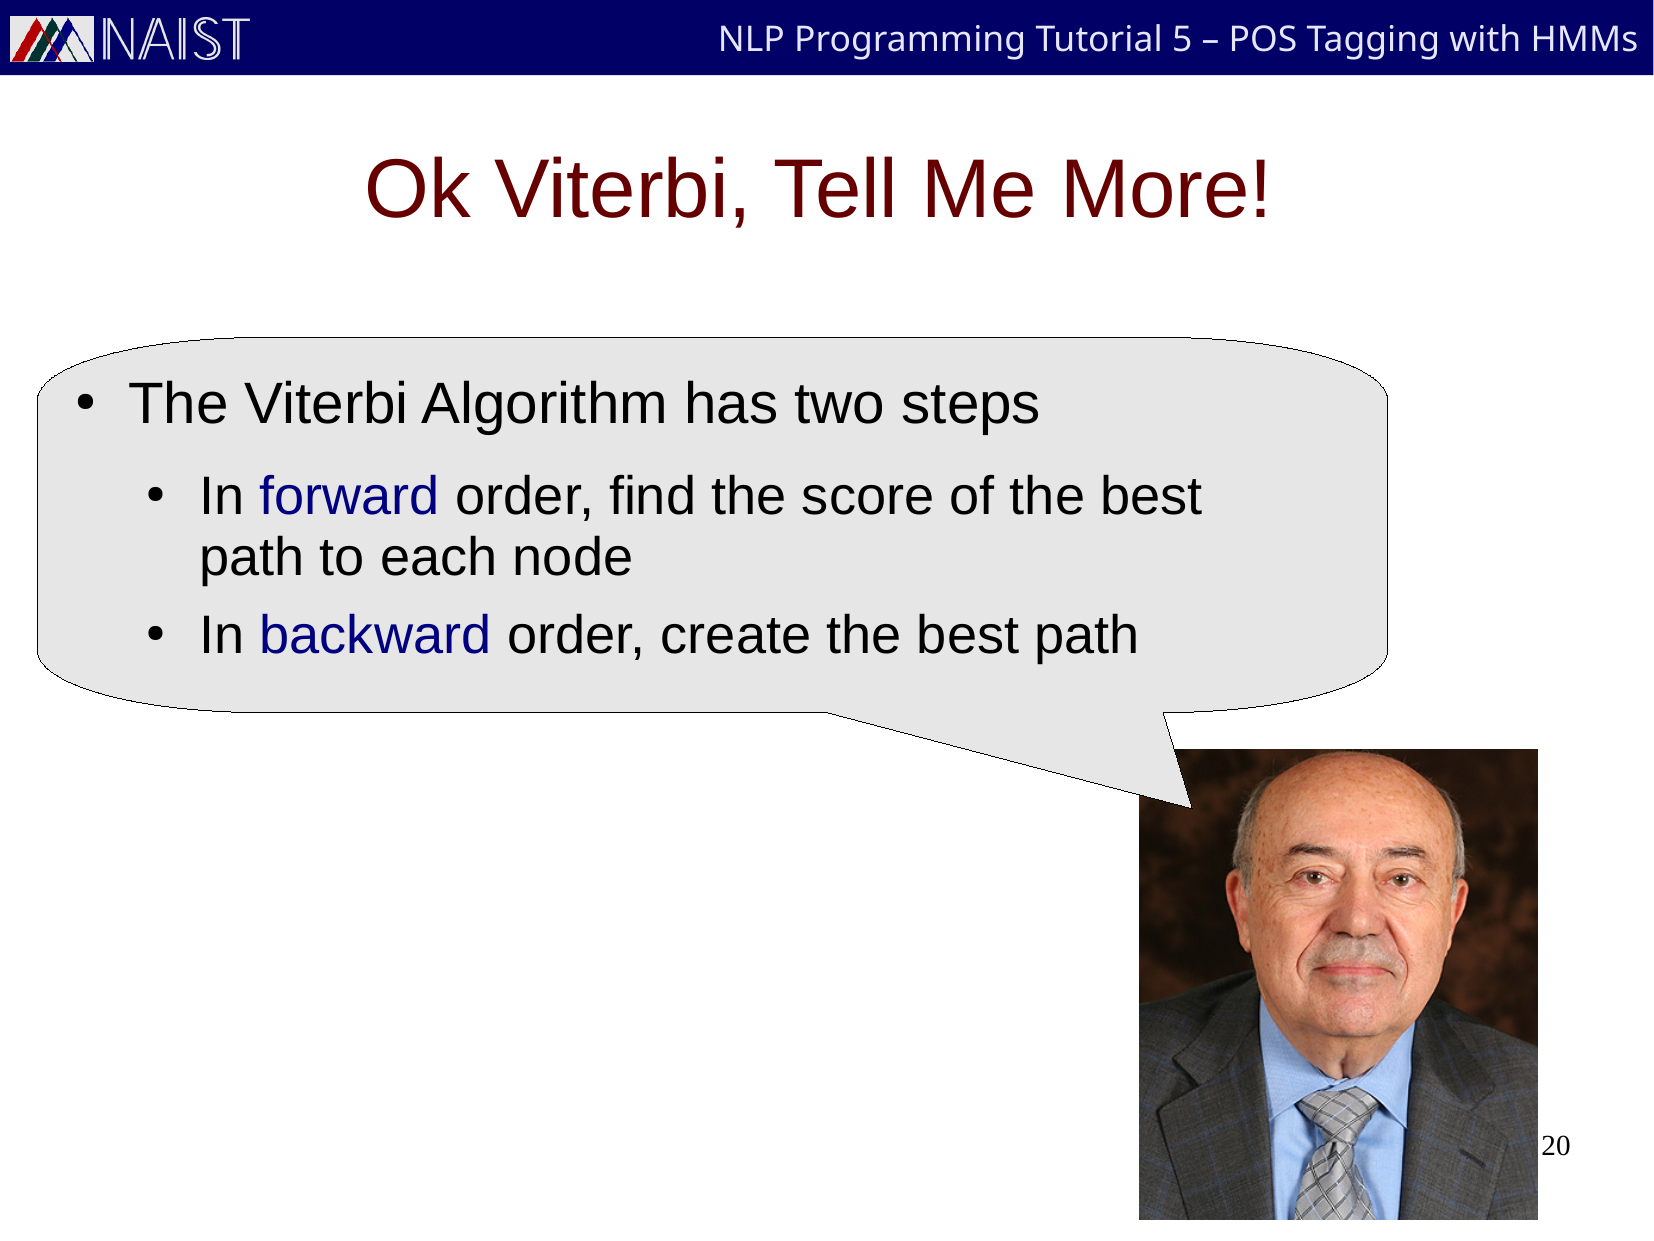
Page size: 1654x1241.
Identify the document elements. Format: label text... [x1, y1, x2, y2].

title Ok Viterbi, Tell Me More! [75, 92, 1564, 285]
picture [102, 17, 251, 60]
picture [10, 16, 94, 62]
list The Viterbi Algorithm has two steps In forward order, find the score of the best path to each node In backward order, create the best path [57, 370, 1323, 666]
text_box [37, 337, 1388, 809]
picture [1139, 749, 1538, 1220]
